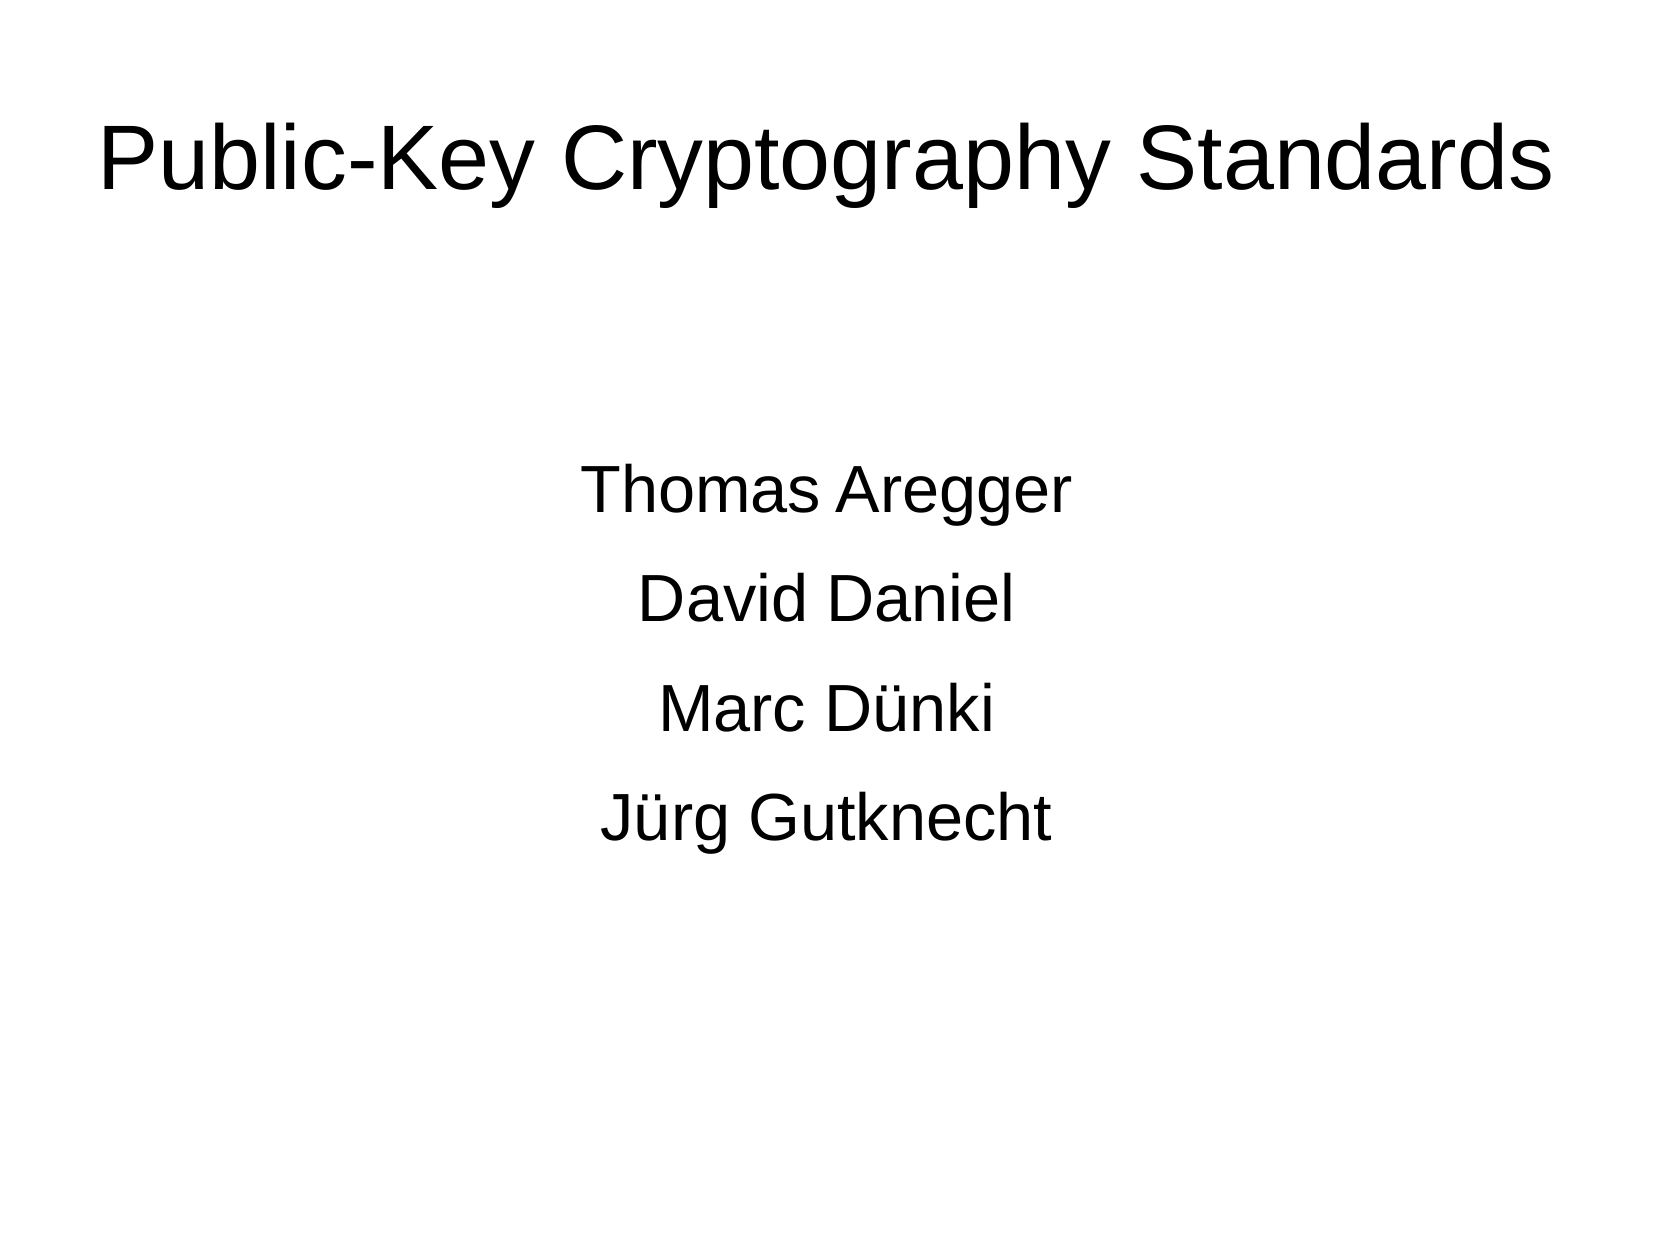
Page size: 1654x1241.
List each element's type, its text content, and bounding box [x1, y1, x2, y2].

title Public-Key Cryptography Standards [82, 97, 1571, 208]
subtitle Thomas Aregger David Daniel Marc Dünki Jürg Gutknecht [82, 445, 1571, 854]
